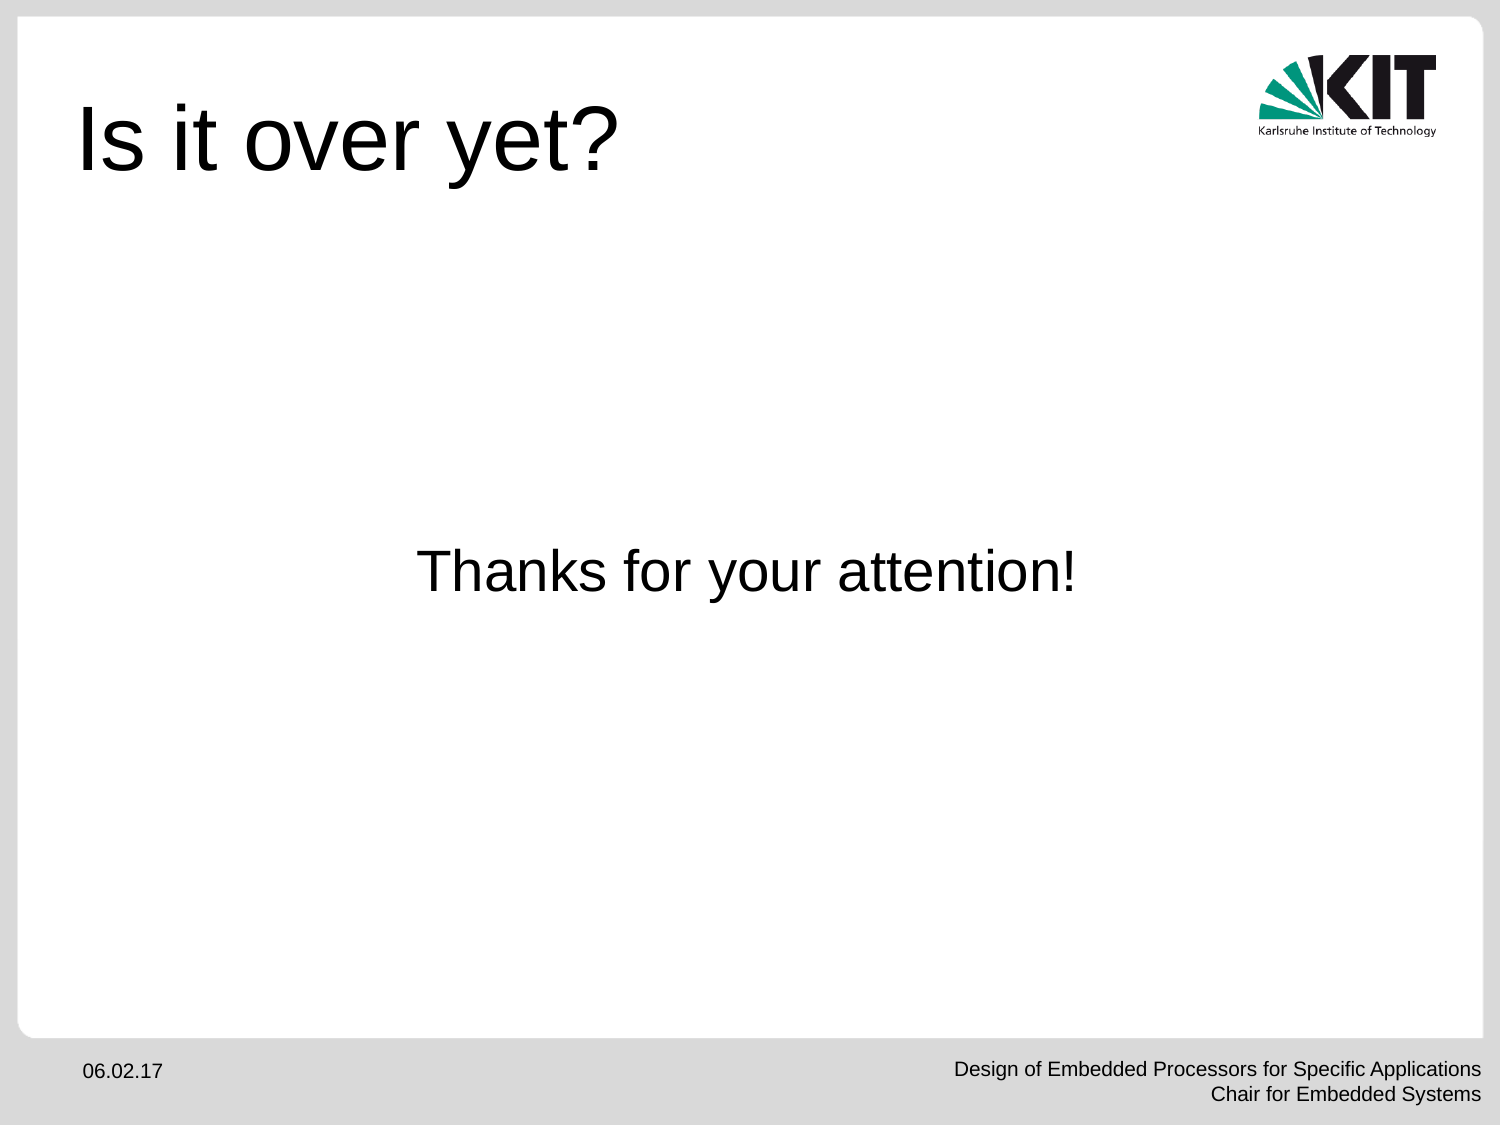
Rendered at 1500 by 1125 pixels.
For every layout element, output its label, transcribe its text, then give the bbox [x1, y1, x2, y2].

title Is it over yet? [75, 44, 1425, 233]
text_box Thanks for your attention! [401, 531, 1152, 754]
picture [0, 0, 1500, 1125]
